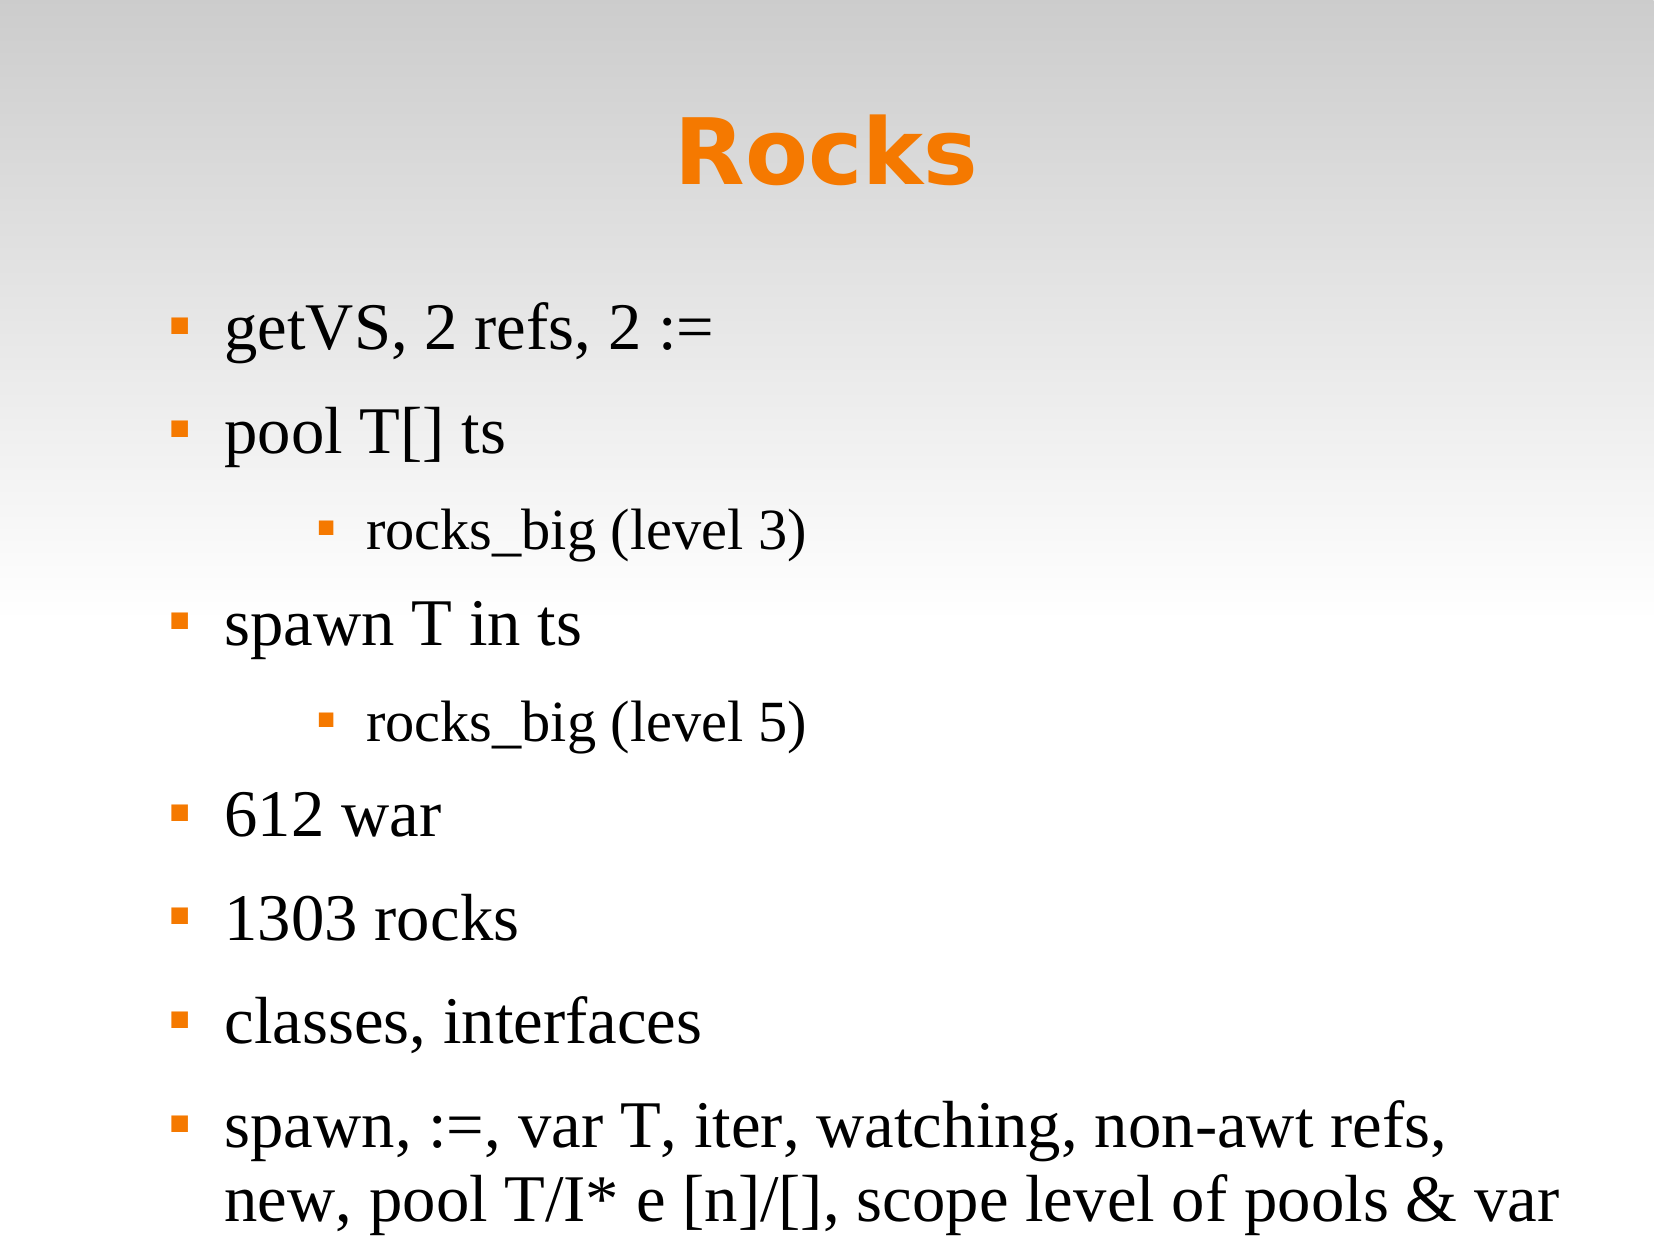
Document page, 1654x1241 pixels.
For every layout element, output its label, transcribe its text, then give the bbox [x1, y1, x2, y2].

title Rocks [82, 49, 1571, 257]
list getVS, 2 refs, 2 := pool T[] ts rocks_big (level 3) spawn T in ts rocks_big (level 5) 612 war 1303 rocks classes, interfaces spawn, :=, var T, iter, watching, non-awt refs, new, pool T/I* e [n]/[], scope level of pools & var T [82, 290, 1571, 1241]
